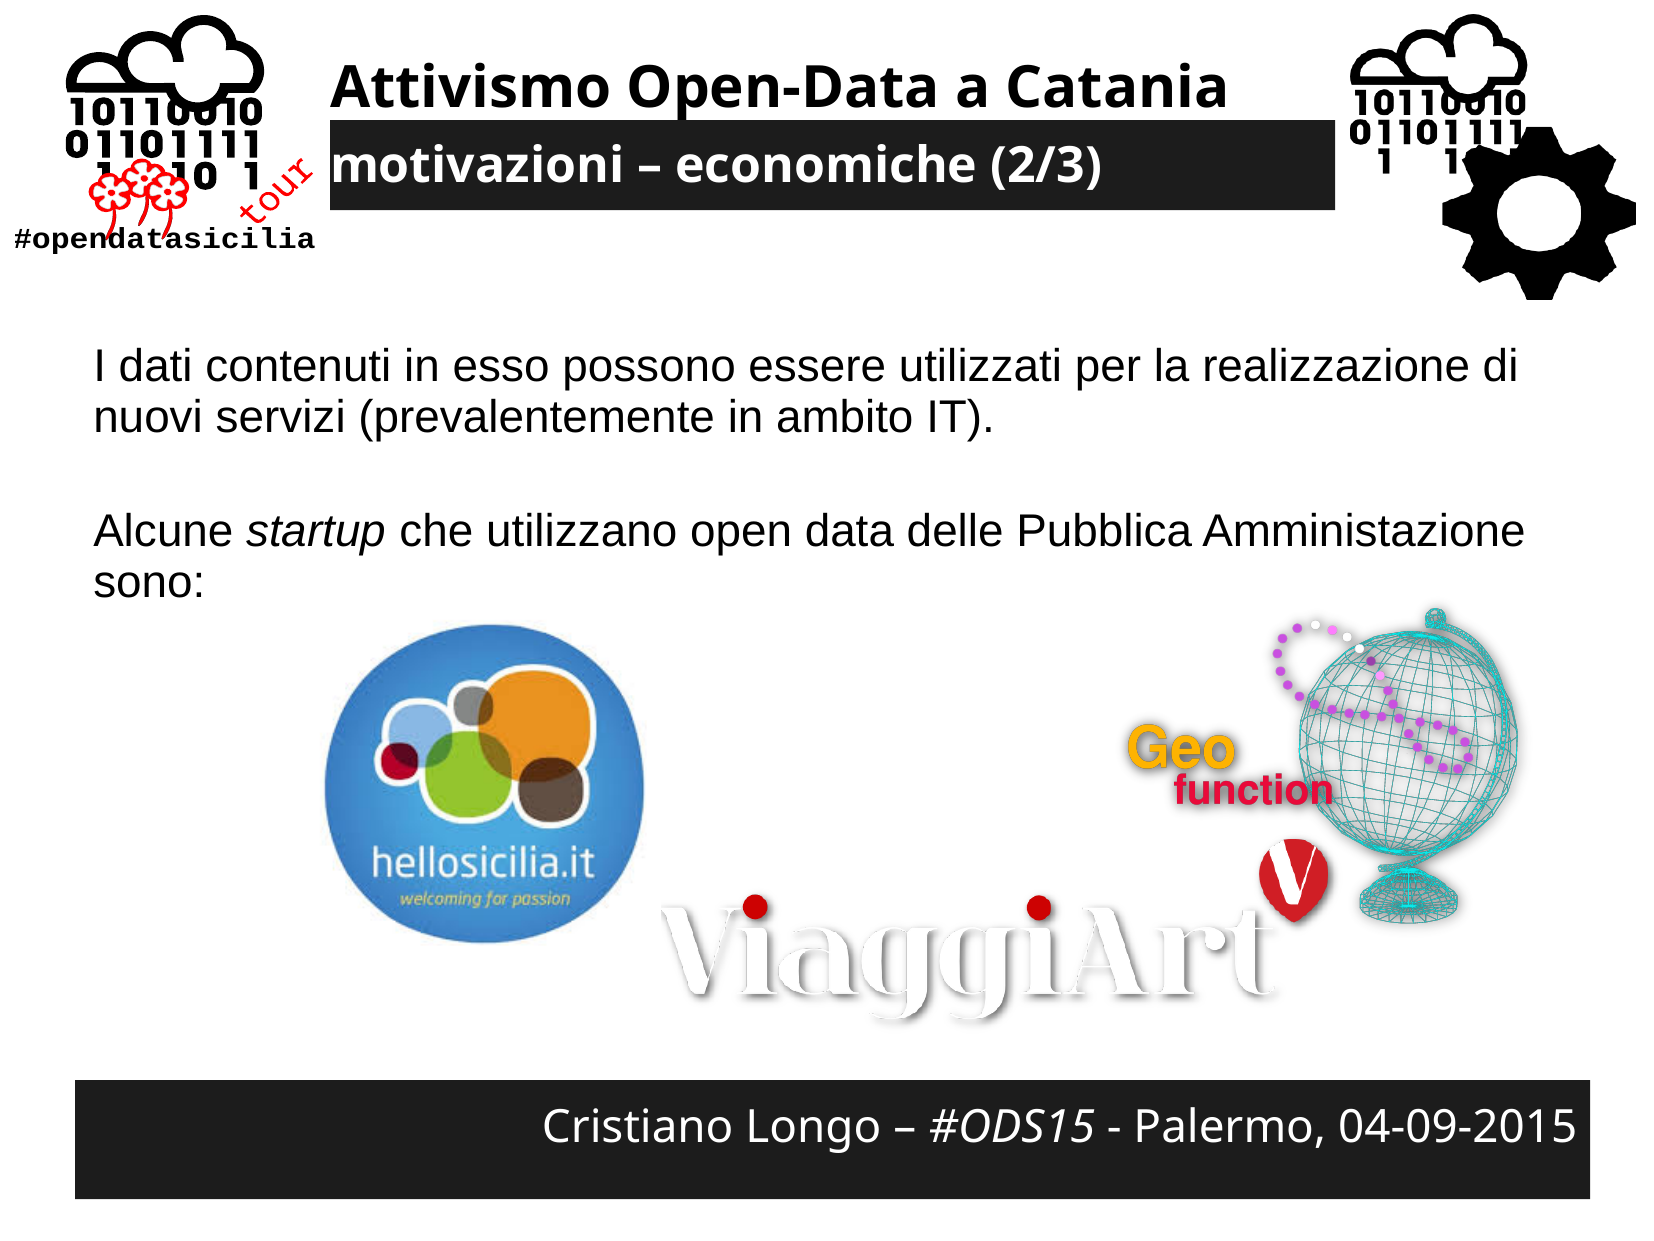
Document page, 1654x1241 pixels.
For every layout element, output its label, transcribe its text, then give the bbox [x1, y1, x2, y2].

list Attivismo Open-Data a Catania [330, 45, 1321, 120]
picture [308, 559, 1539, 1036]
picture [15, 15, 316, 256]
list motivazioni – economiche (2/3) [330, 120, 1336, 211]
list Cristiano Longo – #ODS15 - Palermo, 04-09-2015 [75, 1080, 1591, 1200]
picture [1350, 14, 1636, 301]
text_box Alcune startup che utilizzano open data delle Pubblica Amministazione sono: [78, 497, 1591, 616]
text_box I dati contenuti in esso possono essere utilizzati per la realizzazione di nuovi servizi (prevalentemente in ambito IT). [78, 332, 1591, 451]
